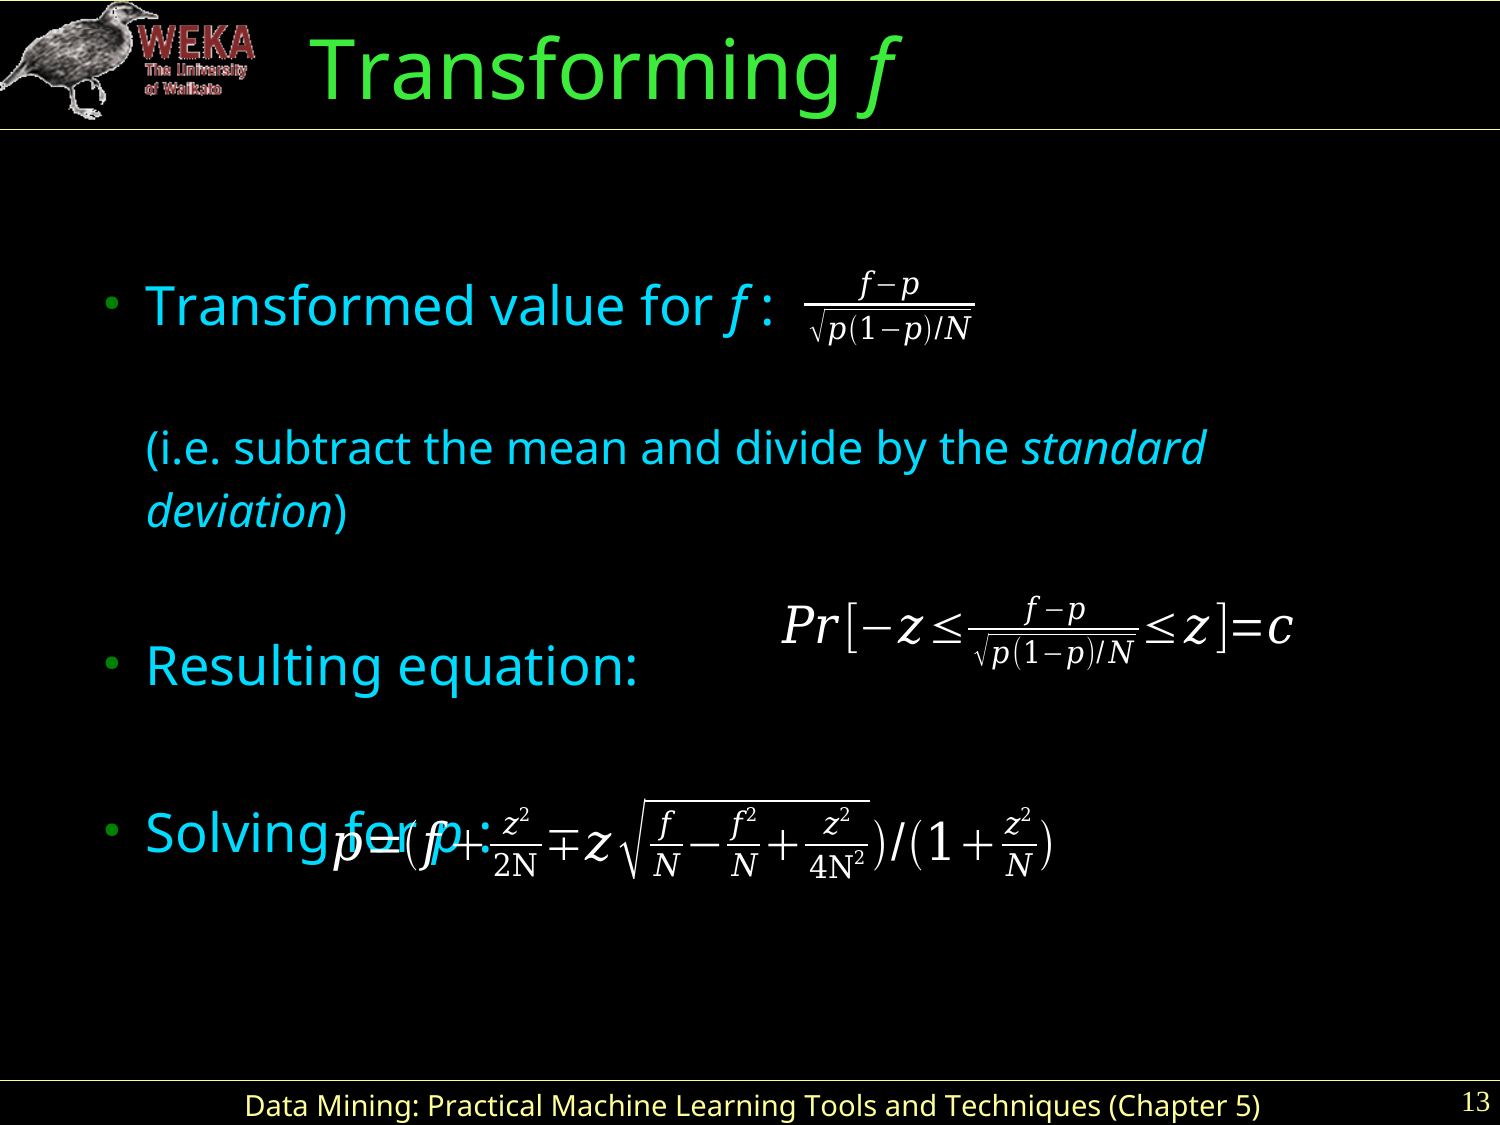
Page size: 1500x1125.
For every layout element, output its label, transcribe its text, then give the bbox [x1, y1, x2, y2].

chart [773, 590, 1300, 673]
title Transforming f [295, 0, 1500, 148]
chart [324, 797, 1061, 887]
text_box Transformed value for f : (i.e. subtract the mean and divide by the standard deviation) Resulting equation: Solving for p : [88, 260, 1418, 936]
picture [0, 1, 266, 129]
chart [797, 265, 982, 348]
